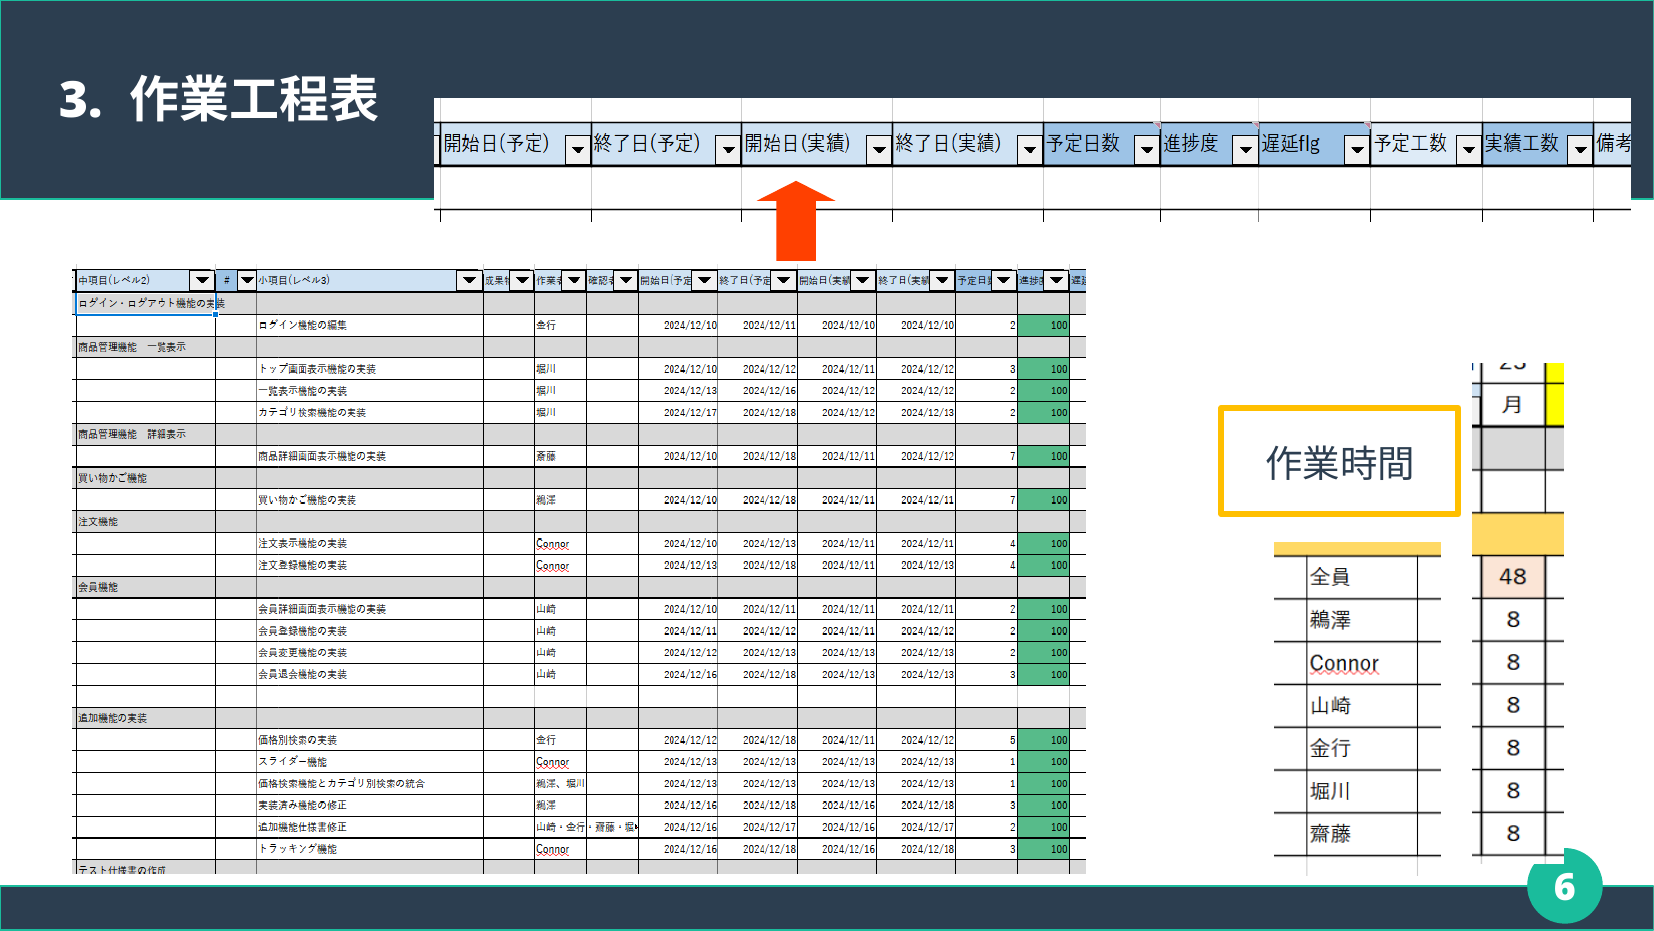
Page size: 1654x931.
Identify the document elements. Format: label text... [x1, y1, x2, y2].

text_box 作業時間 [1221, 407, 1459, 515]
picture [72, 264, 1086, 874]
picture [434, 98, 1631, 222]
text_box [756, 180, 836, 261]
picture [1274, 542, 1441, 877]
picture [1472, 363, 1564, 864]
title 3. 作業工程表 [59, 37, 1595, 156]
